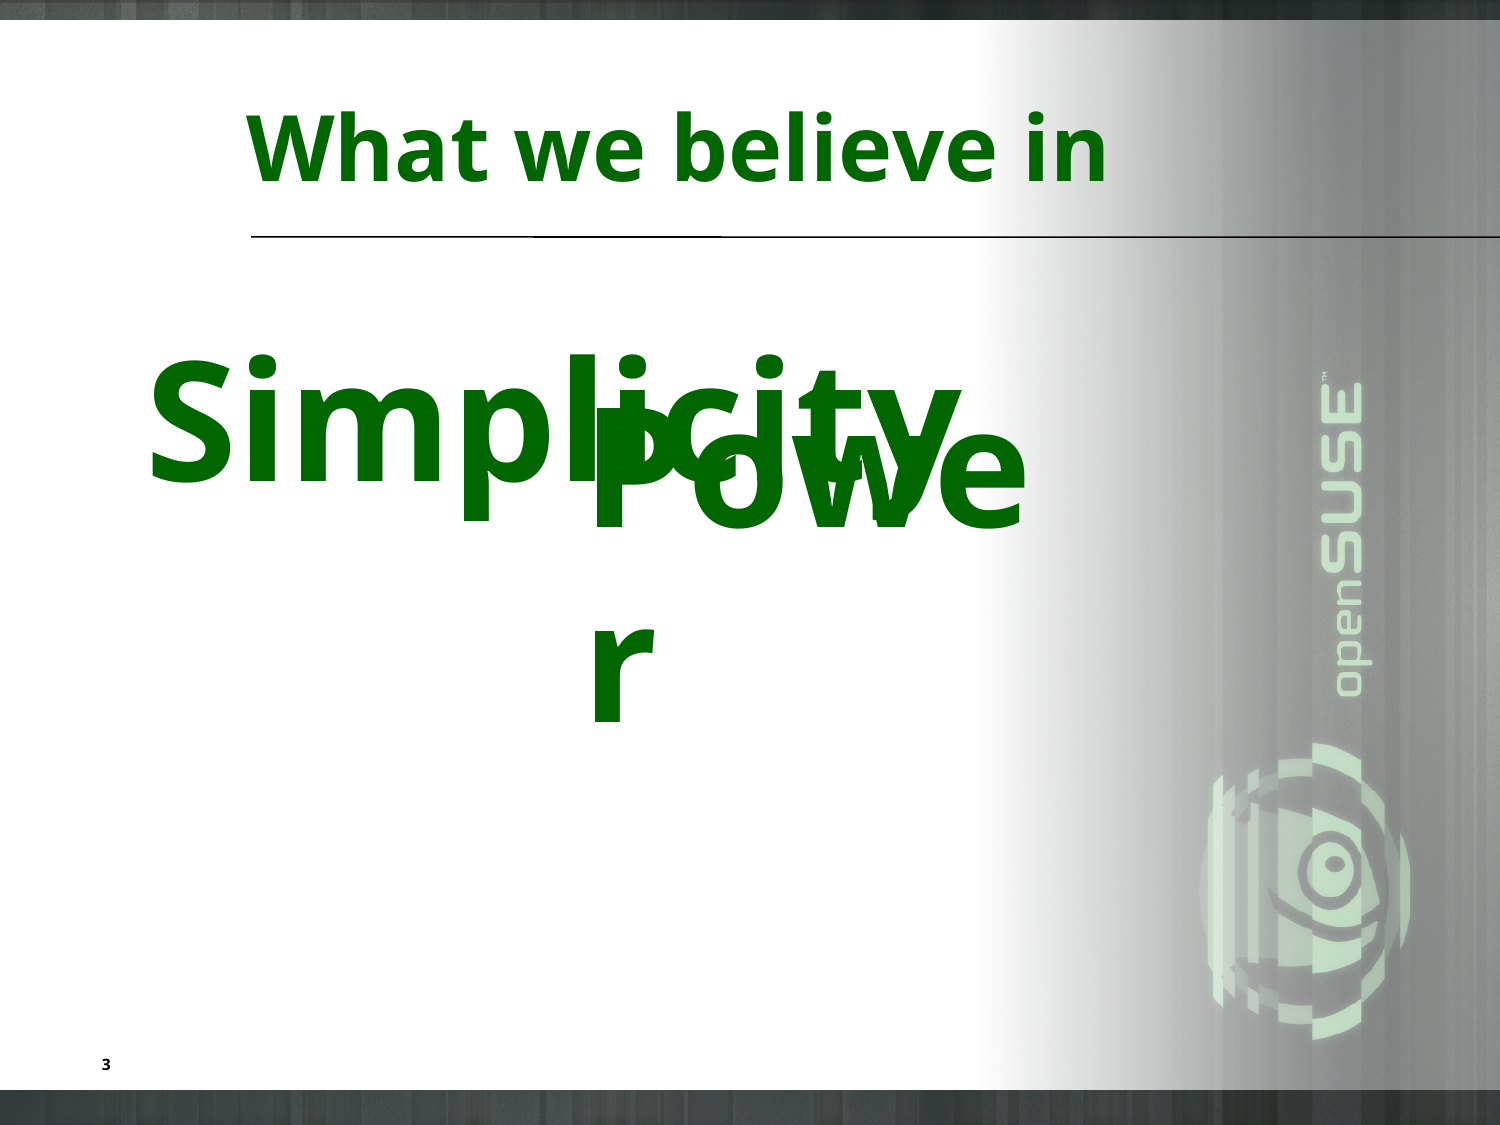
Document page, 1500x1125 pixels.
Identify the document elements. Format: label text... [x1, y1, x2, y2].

title Simplicity [145, 271, 1083, 574]
picture [0, 0, 1500, 1125]
title Power [582, 415, 1092, 717]
title What we believe in [246, 60, 1409, 239]
